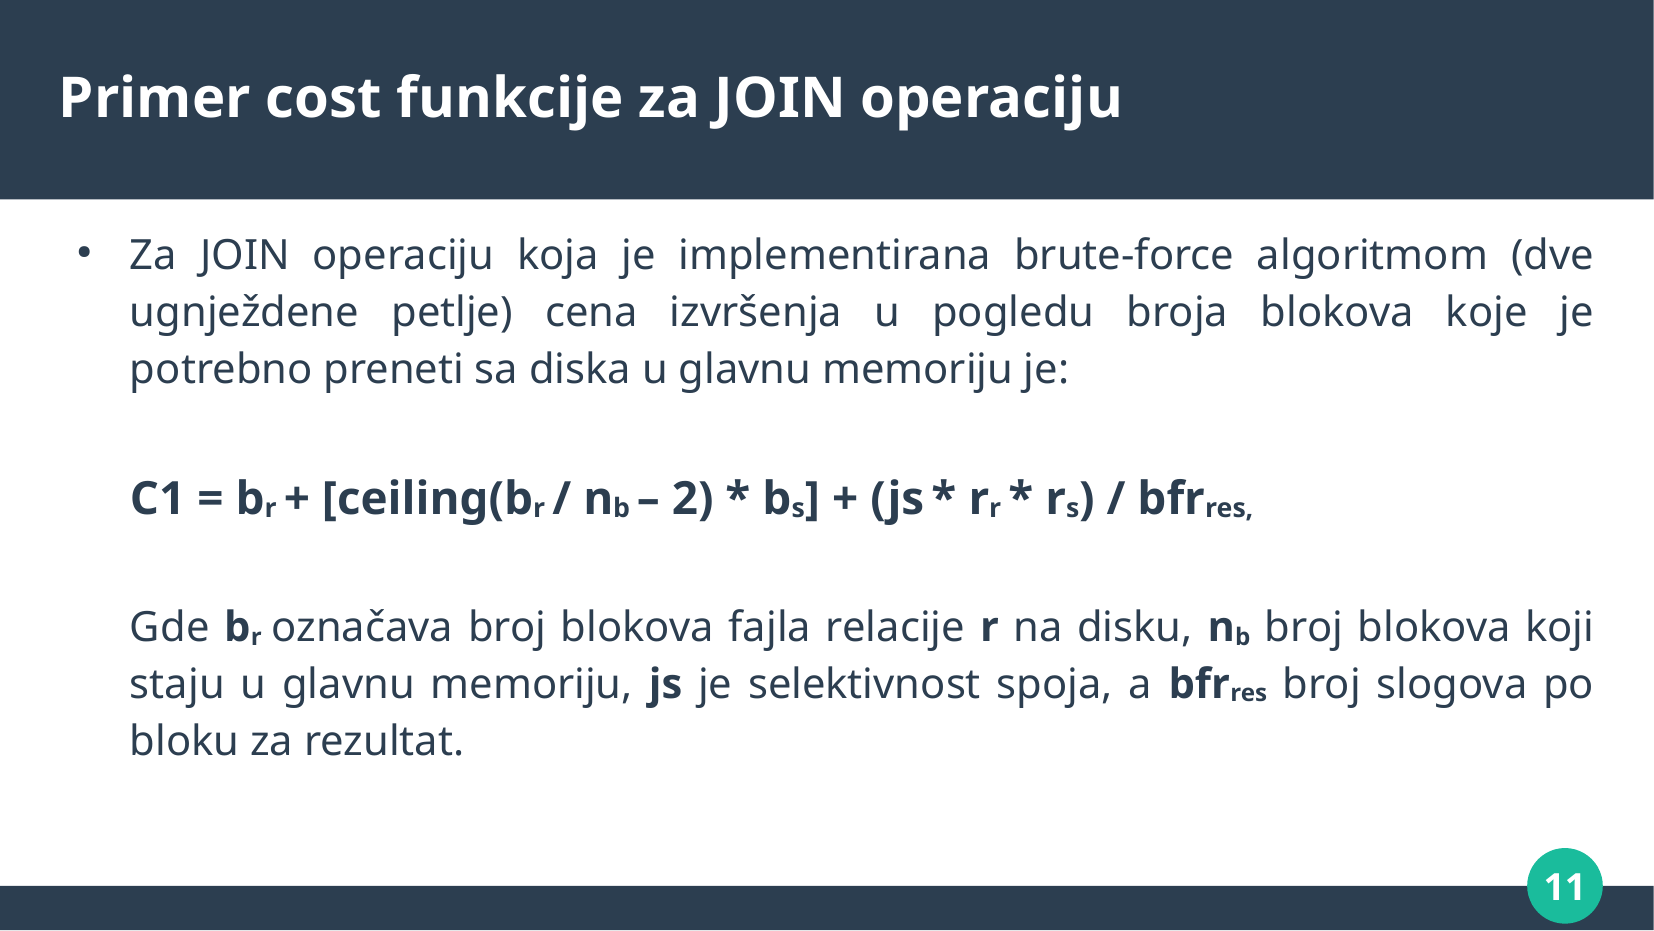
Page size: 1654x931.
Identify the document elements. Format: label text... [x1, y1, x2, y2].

title Primer cost funkcije za JOIN operaciju [59, 37, 1595, 155]
list Za JOIN operaciju koja je implementirana brute-force algoritmom (dve ugnježdene petlje) cena izvršenja u pogledu broja blokova koje je potrebno preneti sa diska u glavnu memoriju je: C1 = br + [ceiling(br / nb – 2) * bs] + (js * rr * rs) / bfrres, Gde br označava broj blokova fajla relacije r na disku, nb broj blokova koji staju u glavnu memoriju, js je selektivnost spoja, a bfrres broj slogova po bloku za rezultat. [59, 225, 1595, 846]
